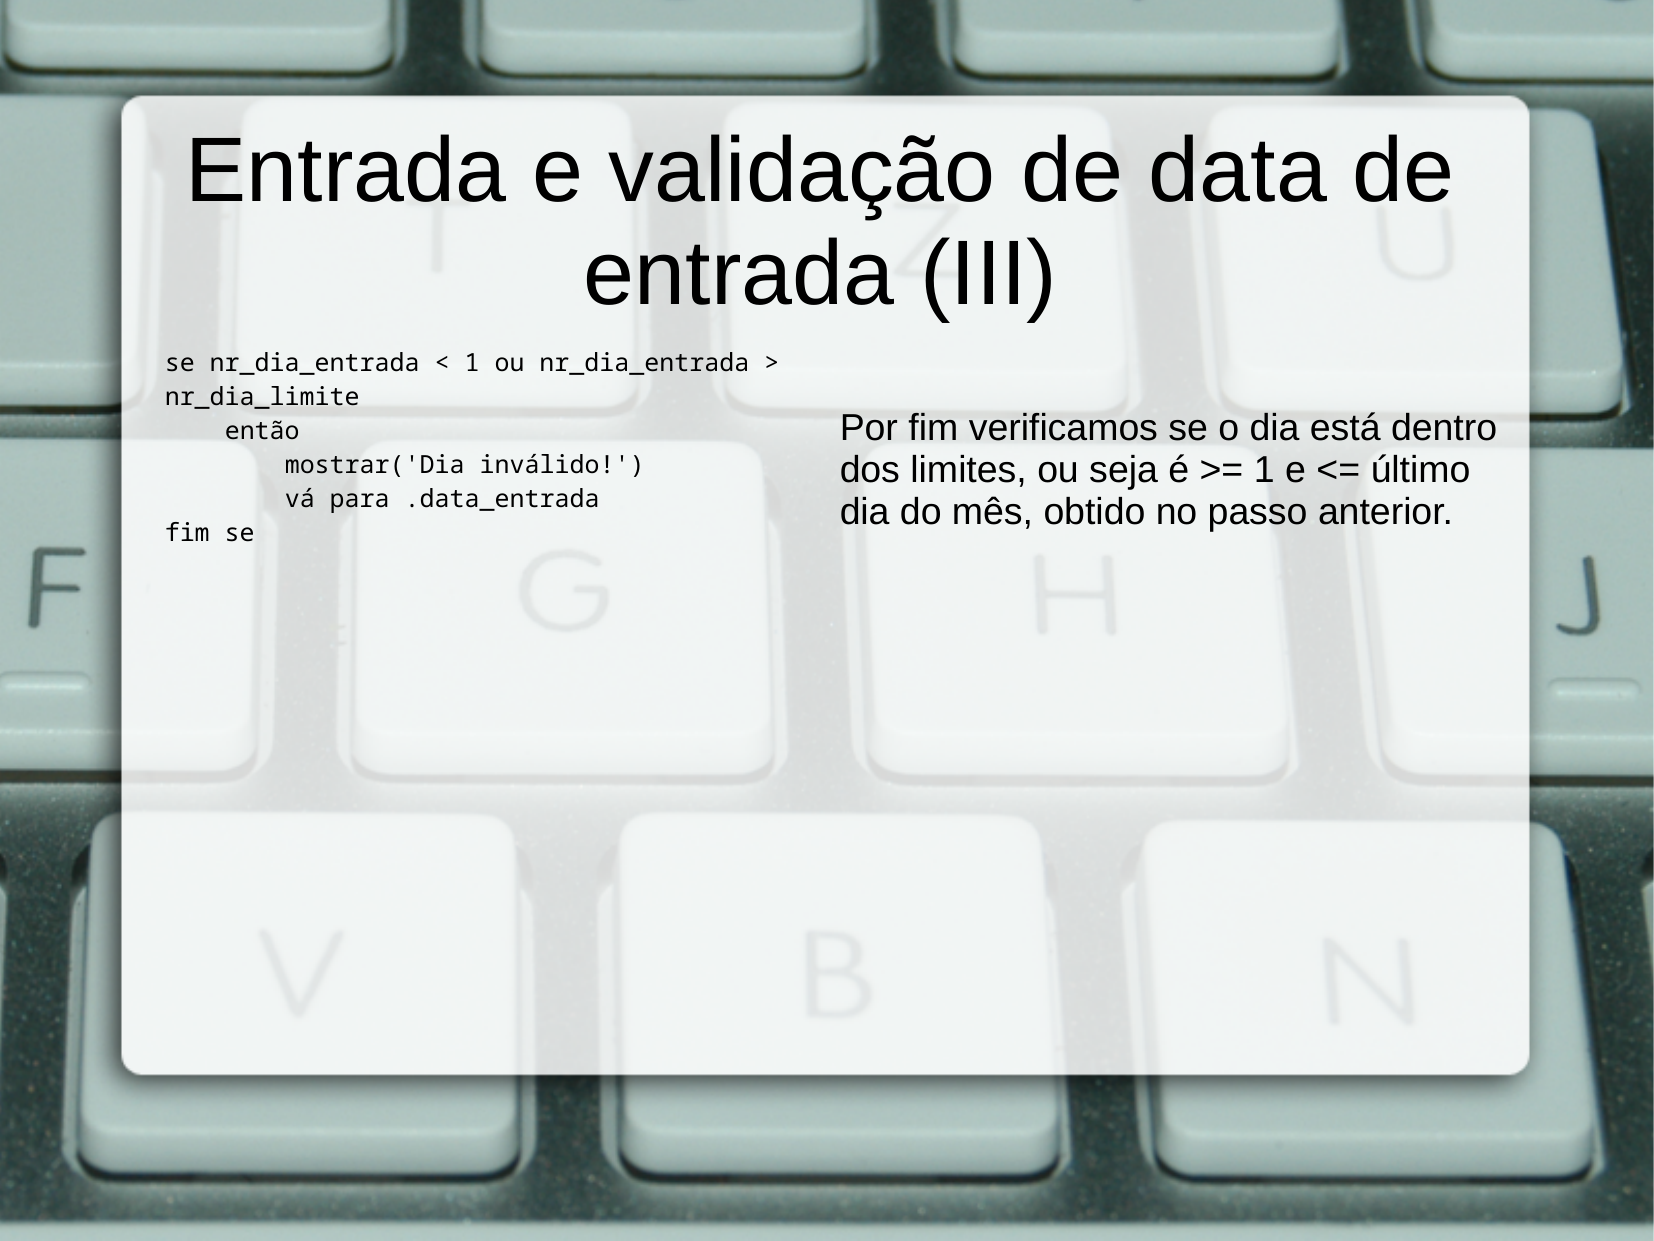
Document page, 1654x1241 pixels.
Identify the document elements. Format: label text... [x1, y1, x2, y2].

text_box Por fim verificamos se o dia está dentro dos limites, ou seja é >= 1 e <= último dia do mês, obtido no passo anterior. [825, 399, 1538, 541]
picture [0, 0, 1654, 1241]
title Entrada e validação de data de entrada (III) [135, 118, 1506, 324]
text_box se nr_dia_entrada < 1 ou nr_dia_entrada > nr_dia_limite então mostrar('Dia inválido!') vá para .data_entrada fim se [150, 337, 909, 526]
